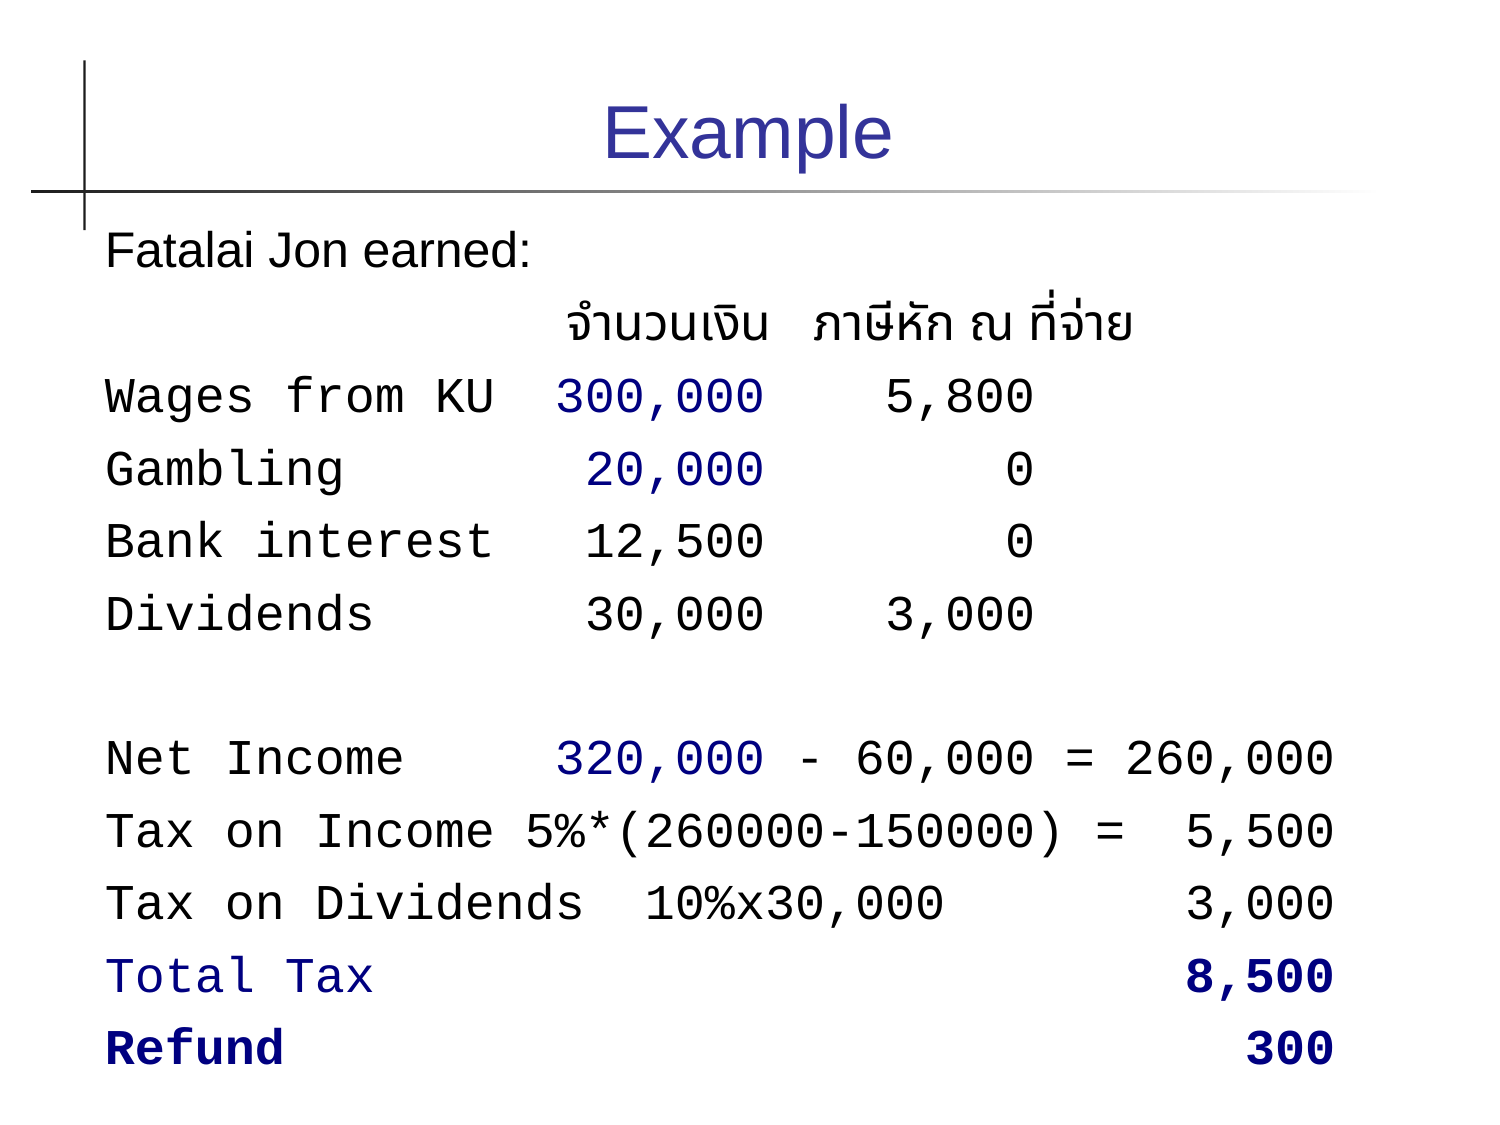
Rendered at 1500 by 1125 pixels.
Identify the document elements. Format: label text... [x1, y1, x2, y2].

title Example [100, 42, 1397, 182]
list Fatalai Jon earned: จำนวนเงิน ภาษีหัก ณ ที่จ่าย Wages from KU 300,000 5,800 Gambling 20,000 0 Bank interest 12,500 0 Dividends 30,000 3,000 Net Income 320,000 - 60,000 = 260,000 Tax on Income 5%*(260000-150000) = 5,500 Tax on Dividends 10%x30,000 3,000 Total Tax 8,500 Refund 300 [90, 210, 1408, 1111]
